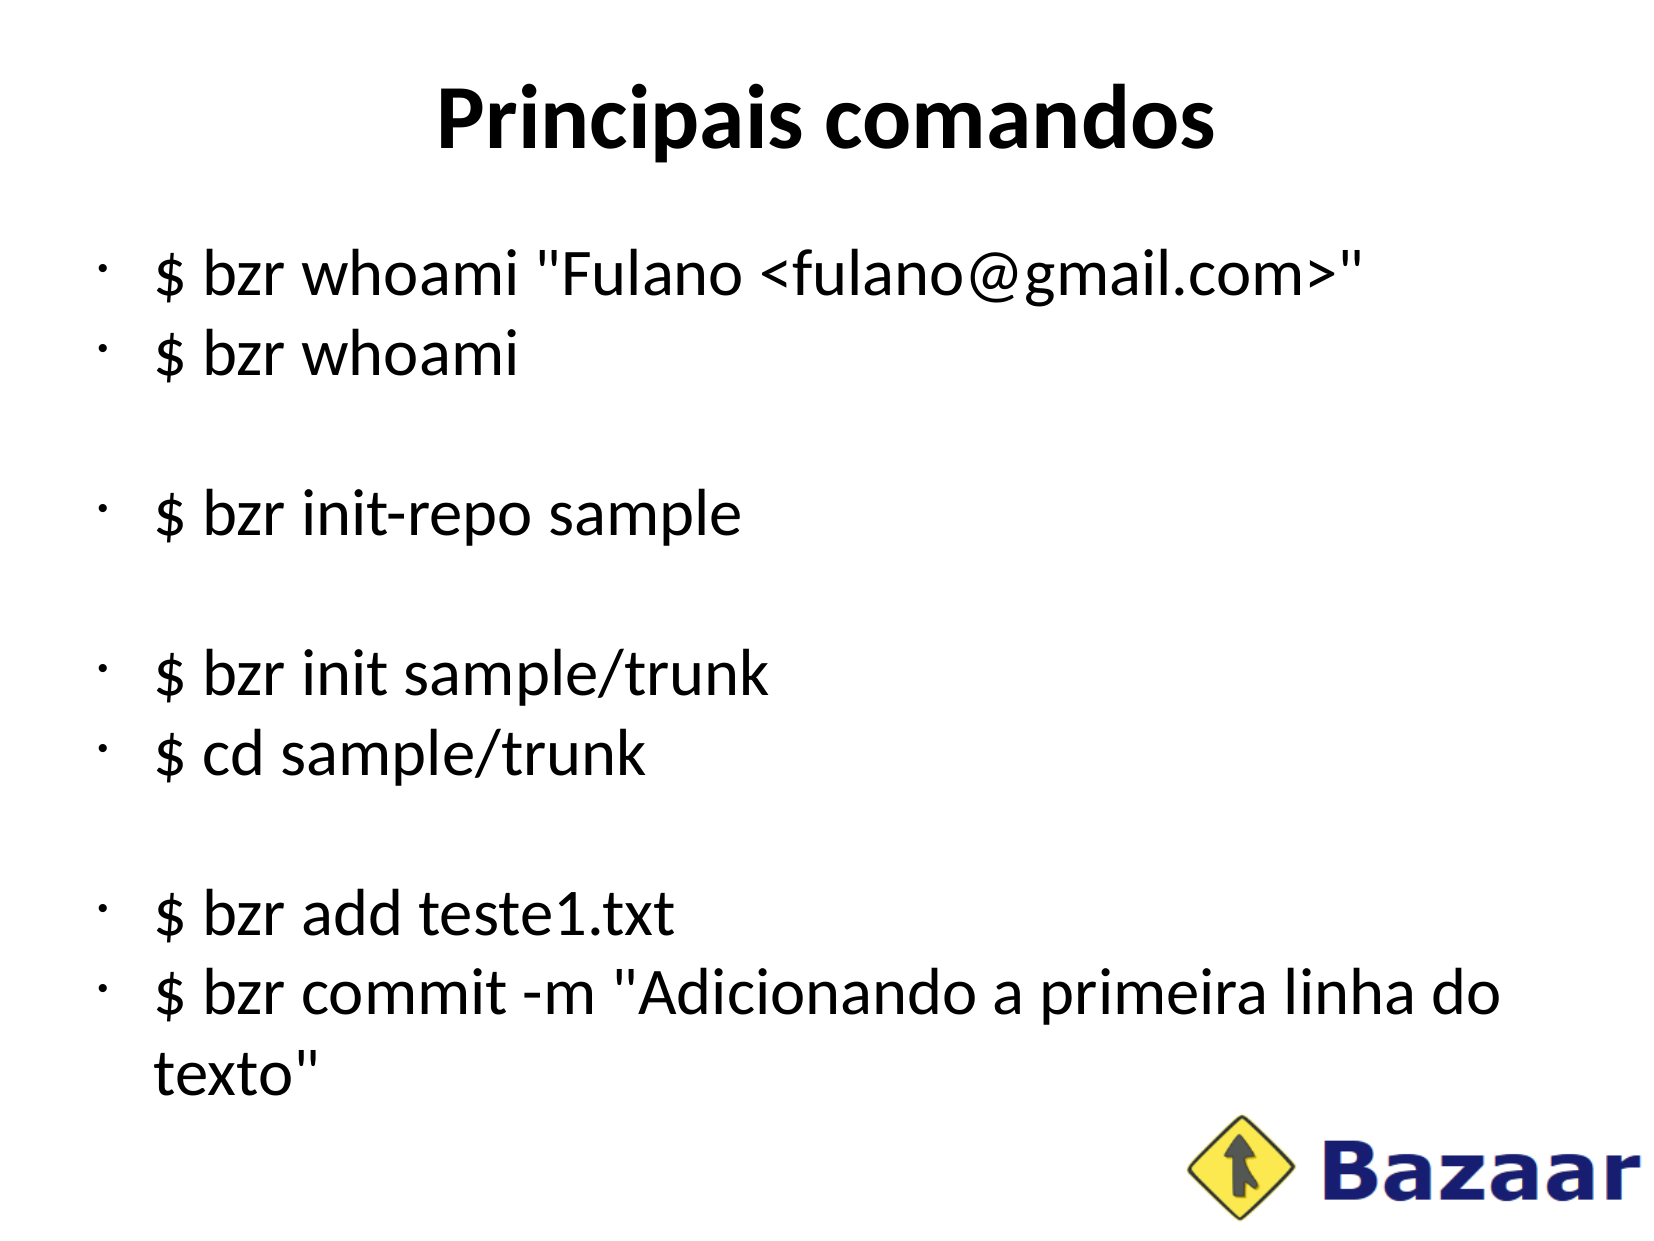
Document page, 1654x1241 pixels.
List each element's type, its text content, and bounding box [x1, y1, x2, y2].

picture [1168, 1098, 1654, 1236]
title Principais comandos [82, 49, 1571, 221]
list $ bzr whoami "Fulano <fulano@gmail.com>" $ bzr whoami $ bzr init-repo sample $ bzr init sample/trunk $ cd sample/trunk $ bzr add teste1.txt $ bzr commit -m "Adicionando a primeira linha do texto" [82, 221, 1571, 1040]
